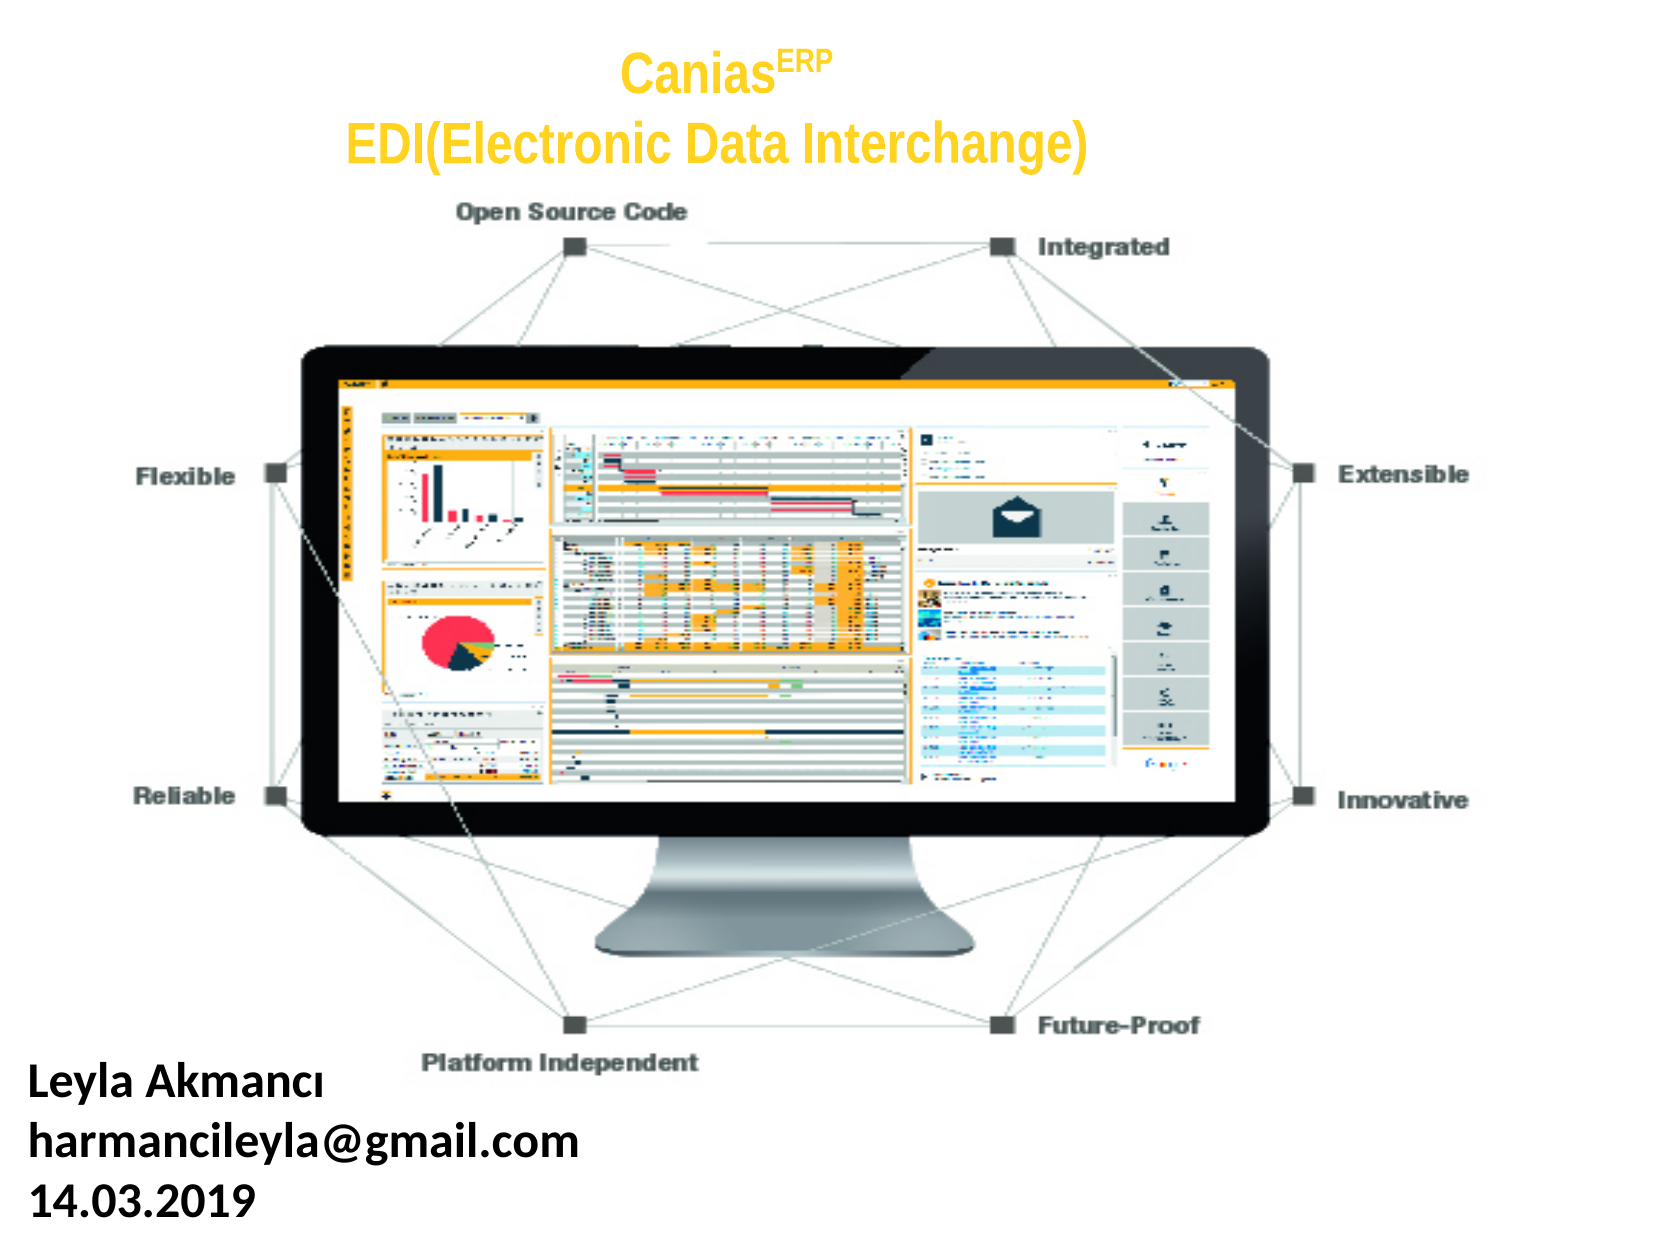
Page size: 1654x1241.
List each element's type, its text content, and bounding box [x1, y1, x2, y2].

picture [106, 177, 1536, 1111]
text_box Leyla Akmancı harmancileyla@gmail.com 14.03.2019 [1, 1040, 567, 1240]
text_box CaniasERP EDI(Electronic Data Interchange) [318, 33, 1542, 175]
